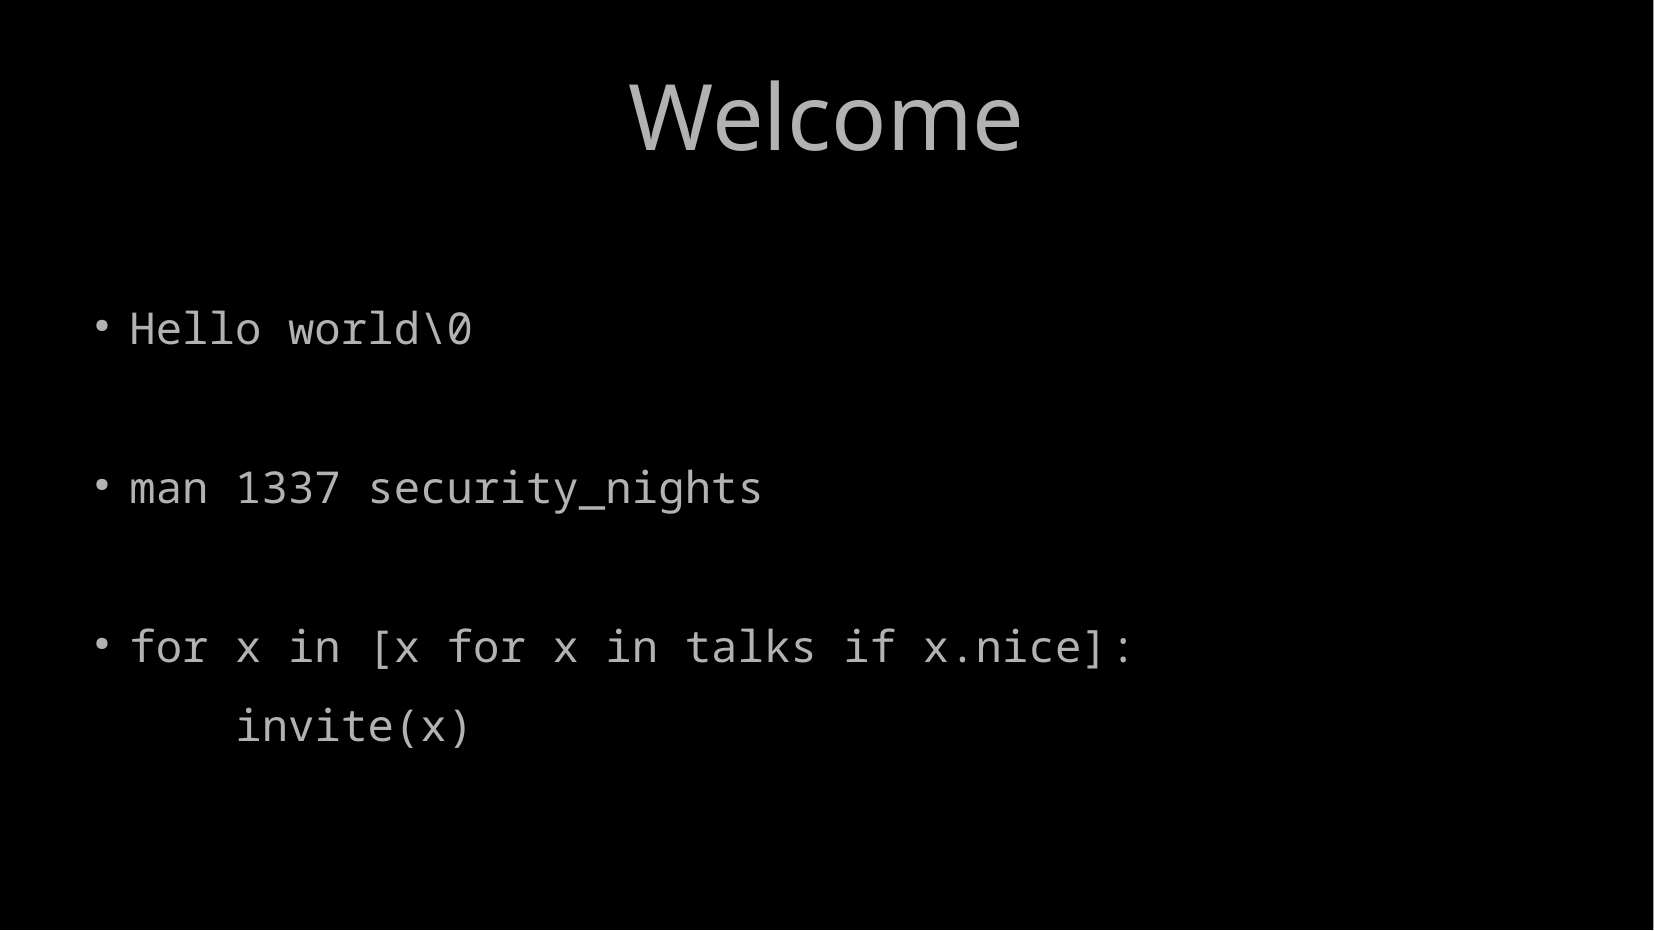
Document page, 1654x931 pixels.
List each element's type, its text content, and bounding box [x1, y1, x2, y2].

list Hello world\0 man 1337 security_nights for x in [x for x in talks if x.nice]: invite(x) [82, 217, 1571, 758]
title Welcome [82, 37, 1571, 193]
